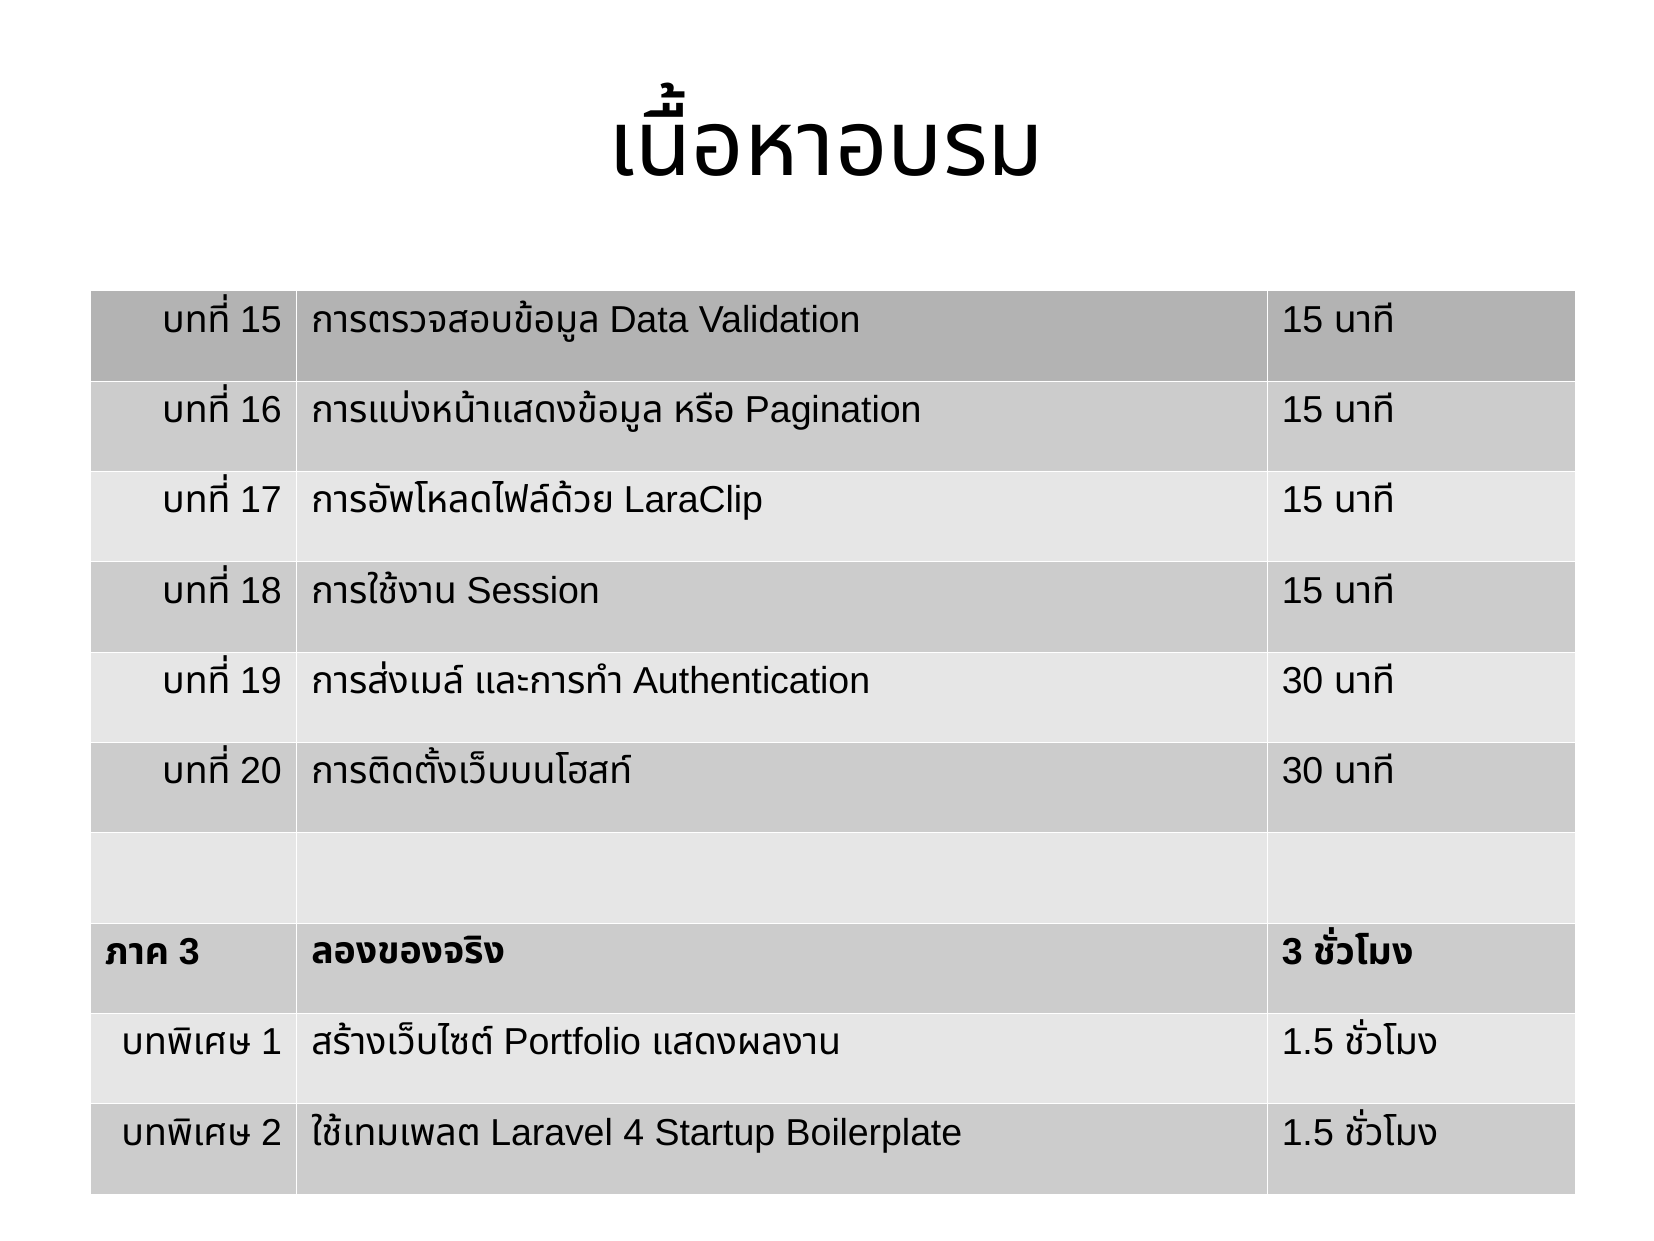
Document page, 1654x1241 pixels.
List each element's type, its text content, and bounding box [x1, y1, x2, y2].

table_cell บทที่ 19 [91, 653, 296, 742]
table_cell การอัพโหลดไฟล์ด้วย LaraClip [297, 472, 1267, 561]
table_cell บทที่ 17 [91, 472, 296, 561]
table_cell [1268, 833, 1575, 923]
table_cell ภาค 3 [91, 924, 296, 1013]
table_cell บทที่ 16 [91, 382, 296, 471]
table_cell การติดตั้งเว็บบนโฮสท์ [297, 743, 1267, 832]
table_cell [91, 833, 296, 923]
table_cell 1.5 ชั่วโมง [1268, 1014, 1575, 1103]
table_cell บทที่ 18 [91, 562, 296, 652]
table_cell สร้างเว็บไซต์ Portfolio แสดงผลงาน [297, 1014, 1267, 1103]
table_cell บทพิเศษ 1 [91, 1014, 296, 1103]
table_header การตรวจสอบข้อมูล Data Validation [297, 291, 1267, 381]
table_cell ใช้เทมเพลต Laravel 4 Startup Boilerplate [297, 1104, 1267, 1194]
title เนื้อหาอบรม [82, 49, 1571, 257]
table_cell บทพิเศษ 2 [91, 1104, 296, 1194]
table_cell [297, 833, 1267, 923]
table_cell 30 นาที [1268, 653, 1575, 742]
table_cell การส่งเมล์ และการทำ Authentication [297, 653, 1267, 742]
table_cell ลองของจริง [297, 924, 1267, 1013]
table_cell 15 นาที [1268, 562, 1575, 652]
table_cell 15 นาที [1268, 382, 1575, 471]
table_cell 1.5 ชั่วโมง [1268, 1104, 1575, 1194]
table_cell การแบ่งหน้าแสดงข้อมูล หรือ Pagination [297, 382, 1267, 471]
table_cell บทที่ 20 [91, 743, 296, 832]
table_cell 30 นาที [1268, 743, 1575, 832]
table_cell 3 ชั่วโมง [1268, 924, 1575, 1013]
table_cell การใช้งาน Session [297, 562, 1267, 652]
table_cell 15 นาที [1268, 472, 1575, 561]
table_header 15 นาที [1268, 291, 1575, 381]
table_header บทที่ 15 [91, 291, 296, 381]
